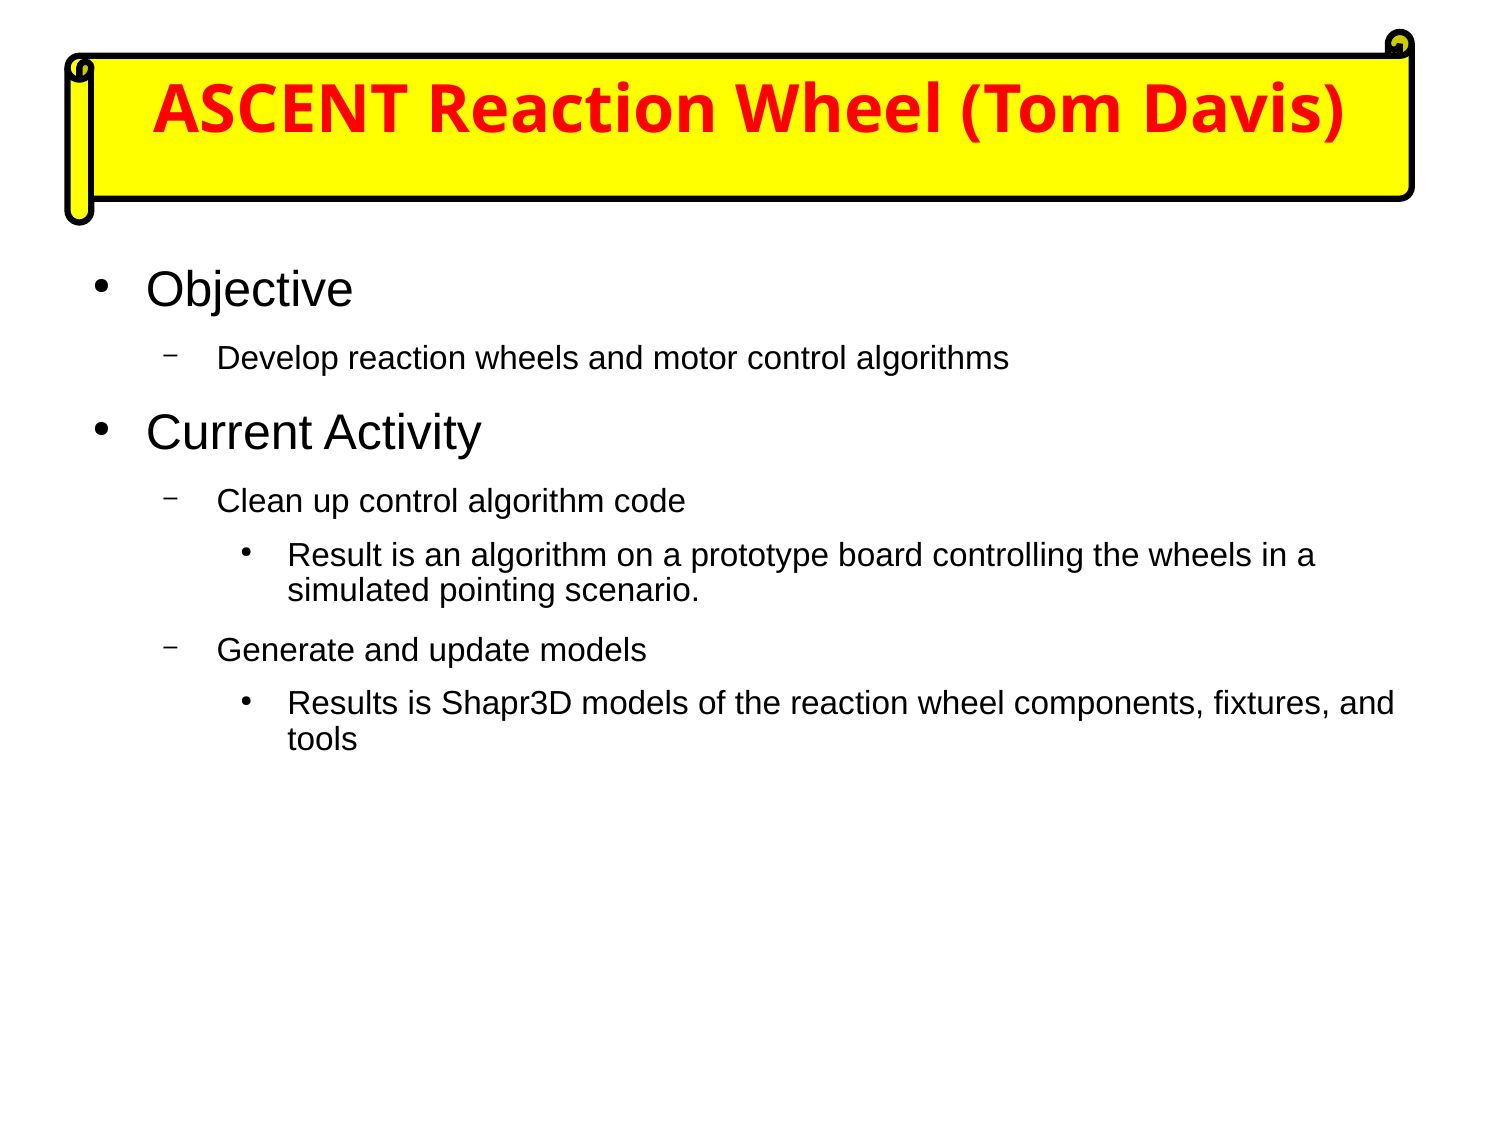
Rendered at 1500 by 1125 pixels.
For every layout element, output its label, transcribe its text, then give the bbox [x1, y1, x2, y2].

text_box ASCENT Reaction Wheel (Tom Davis) [0, 58, 1500, 154]
list Objective Develop reaction wheels and motor control algorithms Current Activity Clean up control algorithm code Result is an algorithm on a prototype board controlling the wheels in a simulated pointing scenario. Generate and update models Results is Shapr3D models of the reaction wheel components, fixtures, and tools [75, 263, 1425, 916]
text_box [67, 154, 1412, 223]
text_box [72, 31, 1412, 58]
